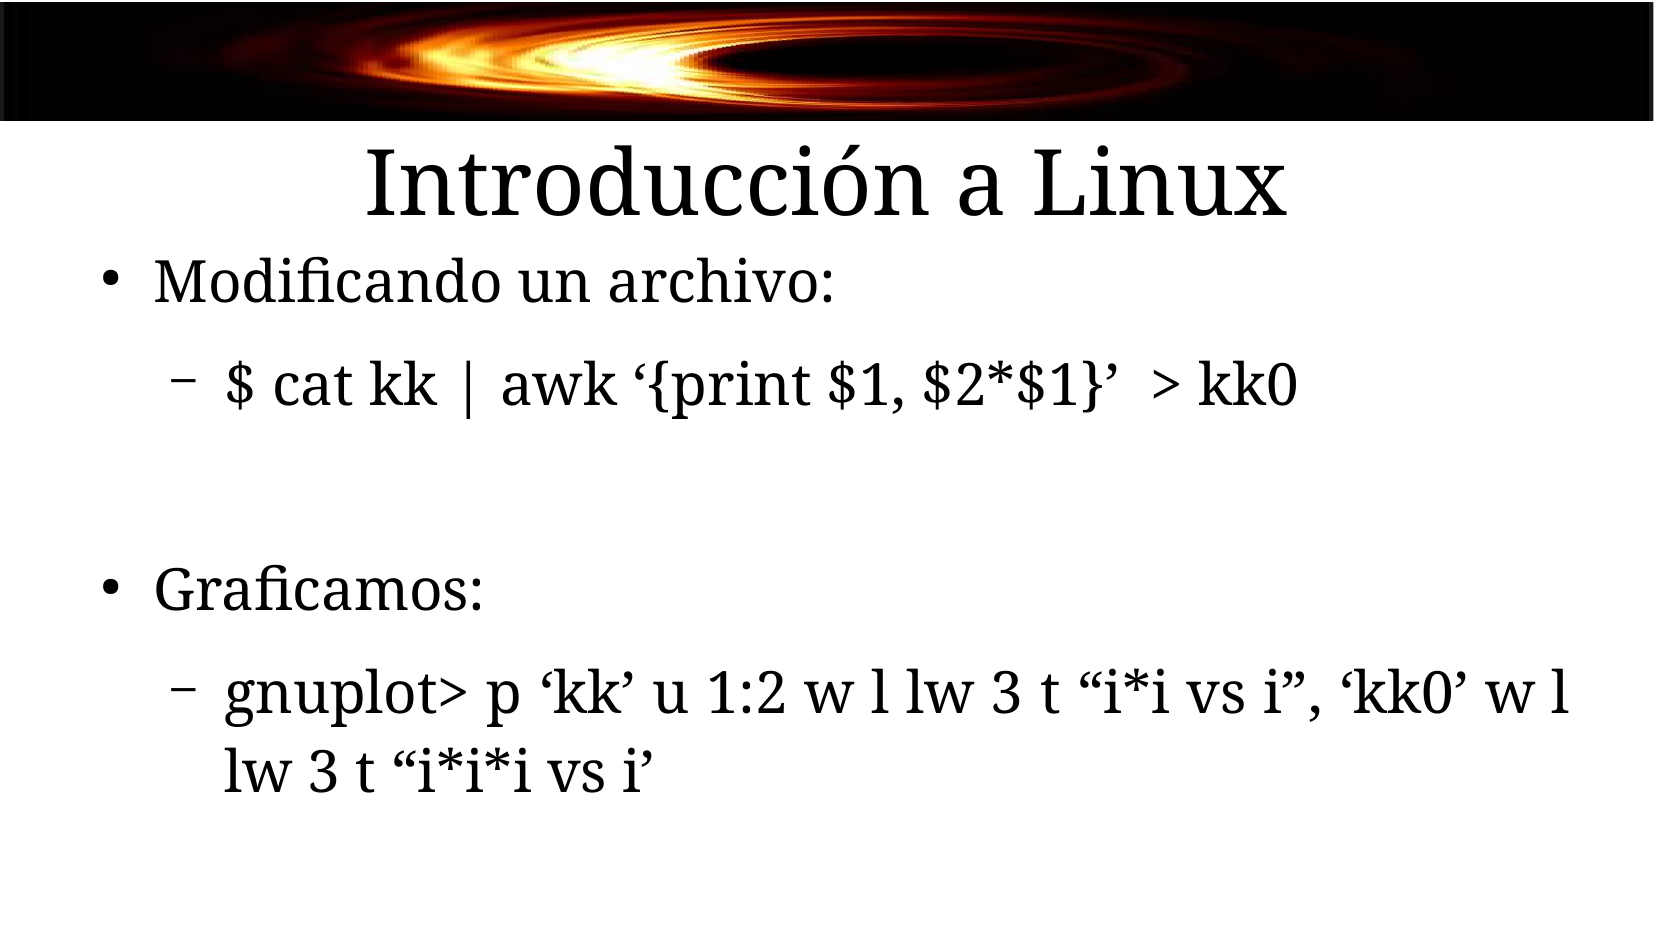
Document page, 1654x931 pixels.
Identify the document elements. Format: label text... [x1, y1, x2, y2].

picture [0, 2, 1654, 121]
list Modificando un archivo: $ cat kk | awk ‘{print $1, $2*$1}’ > kk0 Graficamos: gnuplot> p ‘kk’ u 1:2 w l lw 3 t “i*i vs i”, ‘kk0’ w l lw 3 t “i*i*i vs i’ [82, 240, 1571, 886]
title Introducción a Linux [82, 121, 1571, 240]
